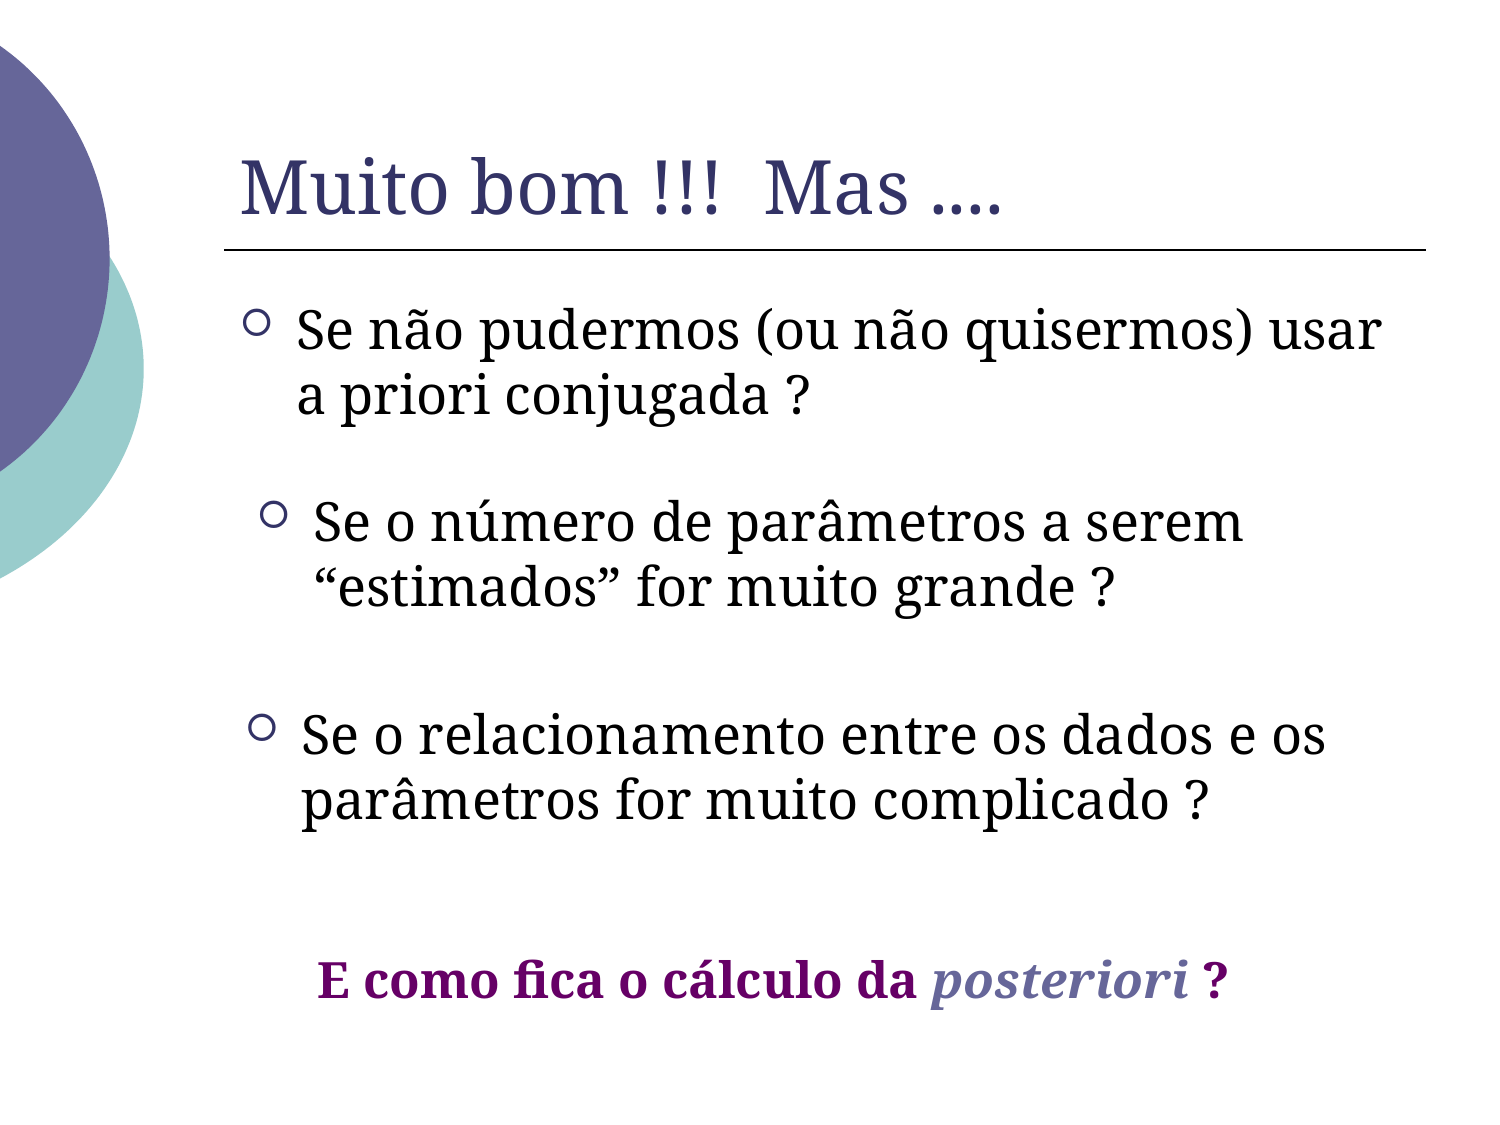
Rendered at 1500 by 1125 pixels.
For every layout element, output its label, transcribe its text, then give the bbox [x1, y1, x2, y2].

text_box E como fica o cálculo da posteriori ? [253, 940, 1294, 1025]
text_box Se o relacionamento entre os dados e os parâmetros for muito complicado ? [230, 692, 1430, 847]
text_box Se o número de parâmetros a serem “estimados” for muito grande ? [242, 479, 1442, 637]
list Se não pudermos (ou não quisermos) usar a priori conjugada ? [225, 287, 1425, 444]
title Muito bom !!! Mas .... [224, 49, 1425, 237]
